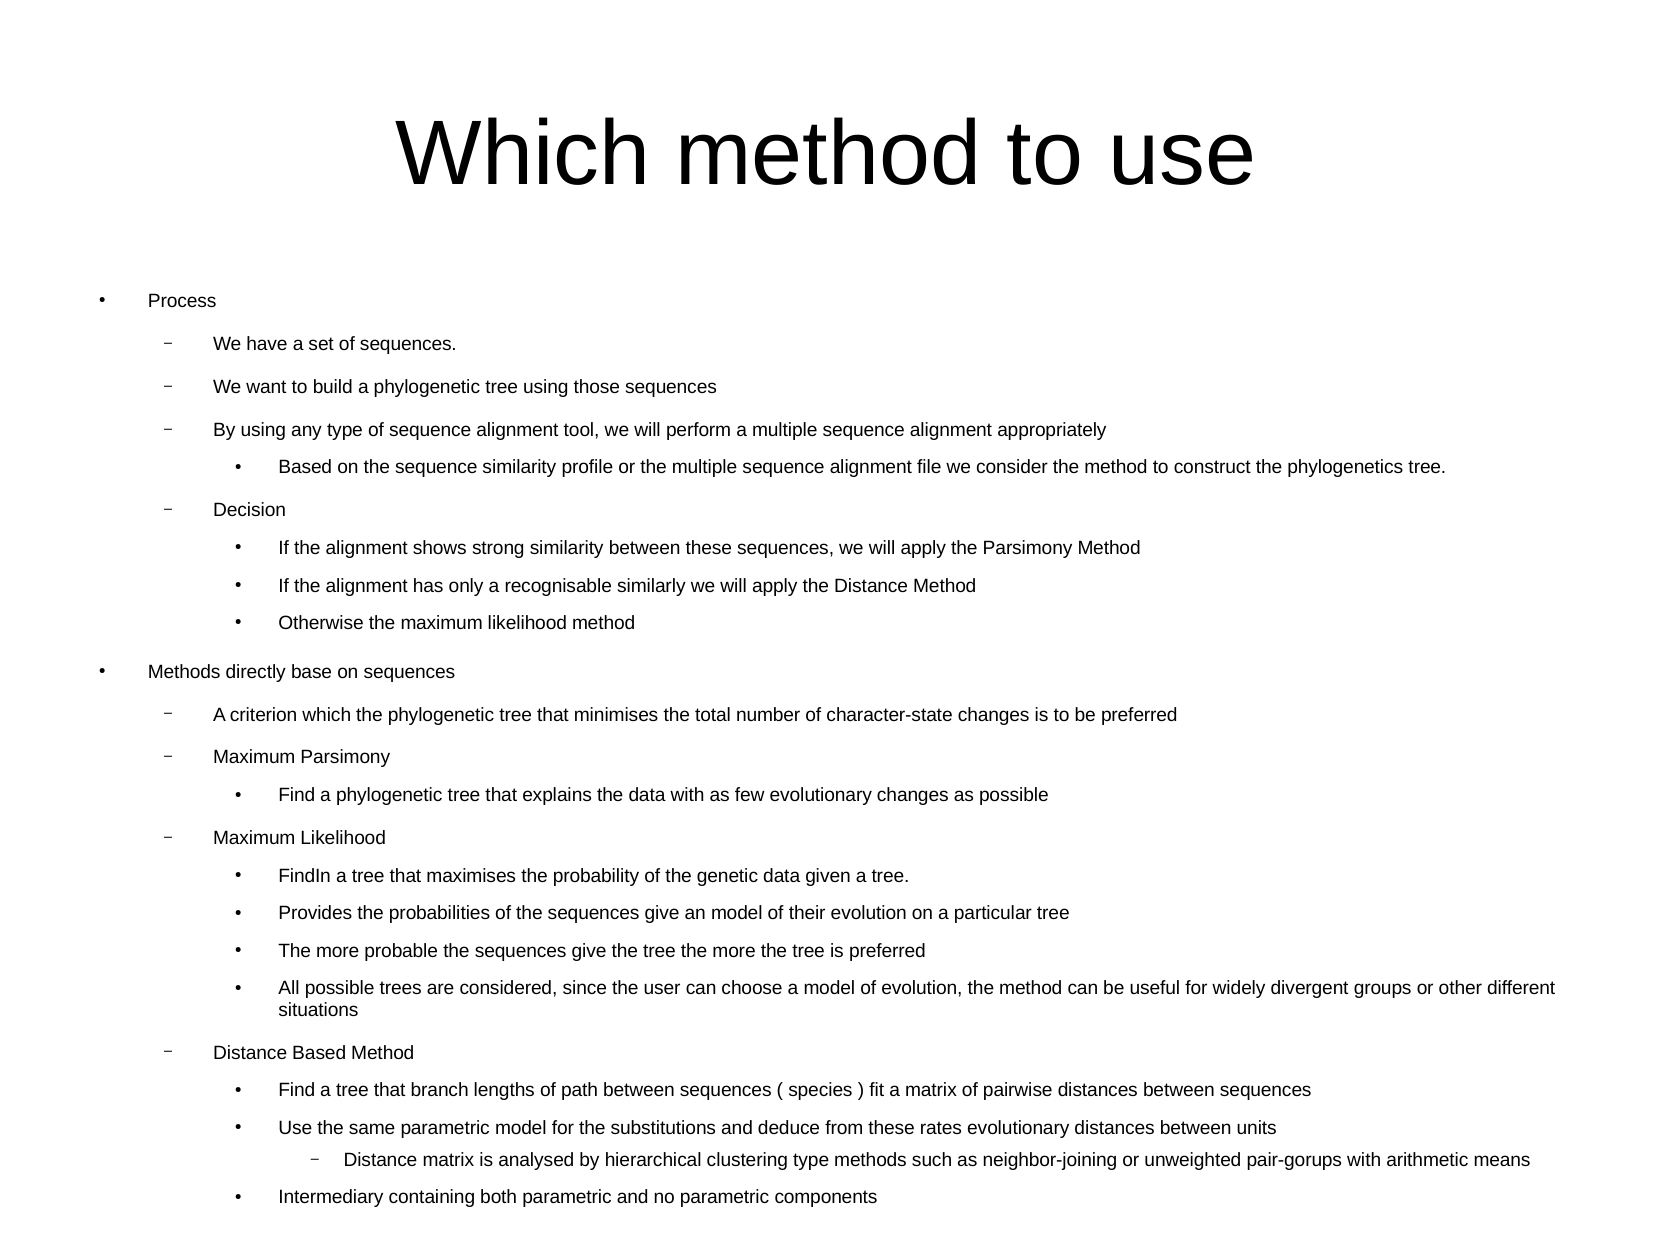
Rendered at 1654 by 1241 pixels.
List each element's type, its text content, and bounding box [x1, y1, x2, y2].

list Process We have a set of sequences. We want to build a phylogenetic tree using those sequences By using any type of sequence alignment tool, we will perform a multiple sequence alignment appropriately Based on the sequence similarity profile or the multiple sequence alignment file we consider the method to construct the phylogenetics tree. Decision If the alignment shows strong similarity between these sequences, we will apply the Parsimony Method If the alignment has only a recognisable similarly we will apply the Distance Method Otherwise the maximum likelihood method Methods directly base on sequences A criterion which the phylogenetic tree that minimises the total number of character-state changes is to be preferred Maximum Parsimony Find a phylogenetic tree that explains the data with as few evolutionary changes as possible Maximum Likelihood FindIn a tree that maximises the probability of the genetic data given a tree. Provides the probabilities of the sequences give an model of their evolution on a particular tree The more probable the sequences give the tree the more the tree is preferred All possible trees are considered, since the user can choose a model of evolution, the method can be useful for widely divergent groups or other different situations Distance Based Method Find a tree that branch lengths of path between sequences ( species ) fit a matrix of pairwise distances between sequences Use the same parametric model for the substitutions and deduce from these rates evolutionary distances between units Distance matrix is analysed by hierarchical clustering type methods such as neighbor-joining or unweighted pair-gorups with arithmetic means Intermediary containing both parametric and no parametric components [82, 290, 1571, 1217]
title Which method to use [82, 49, 1571, 257]
